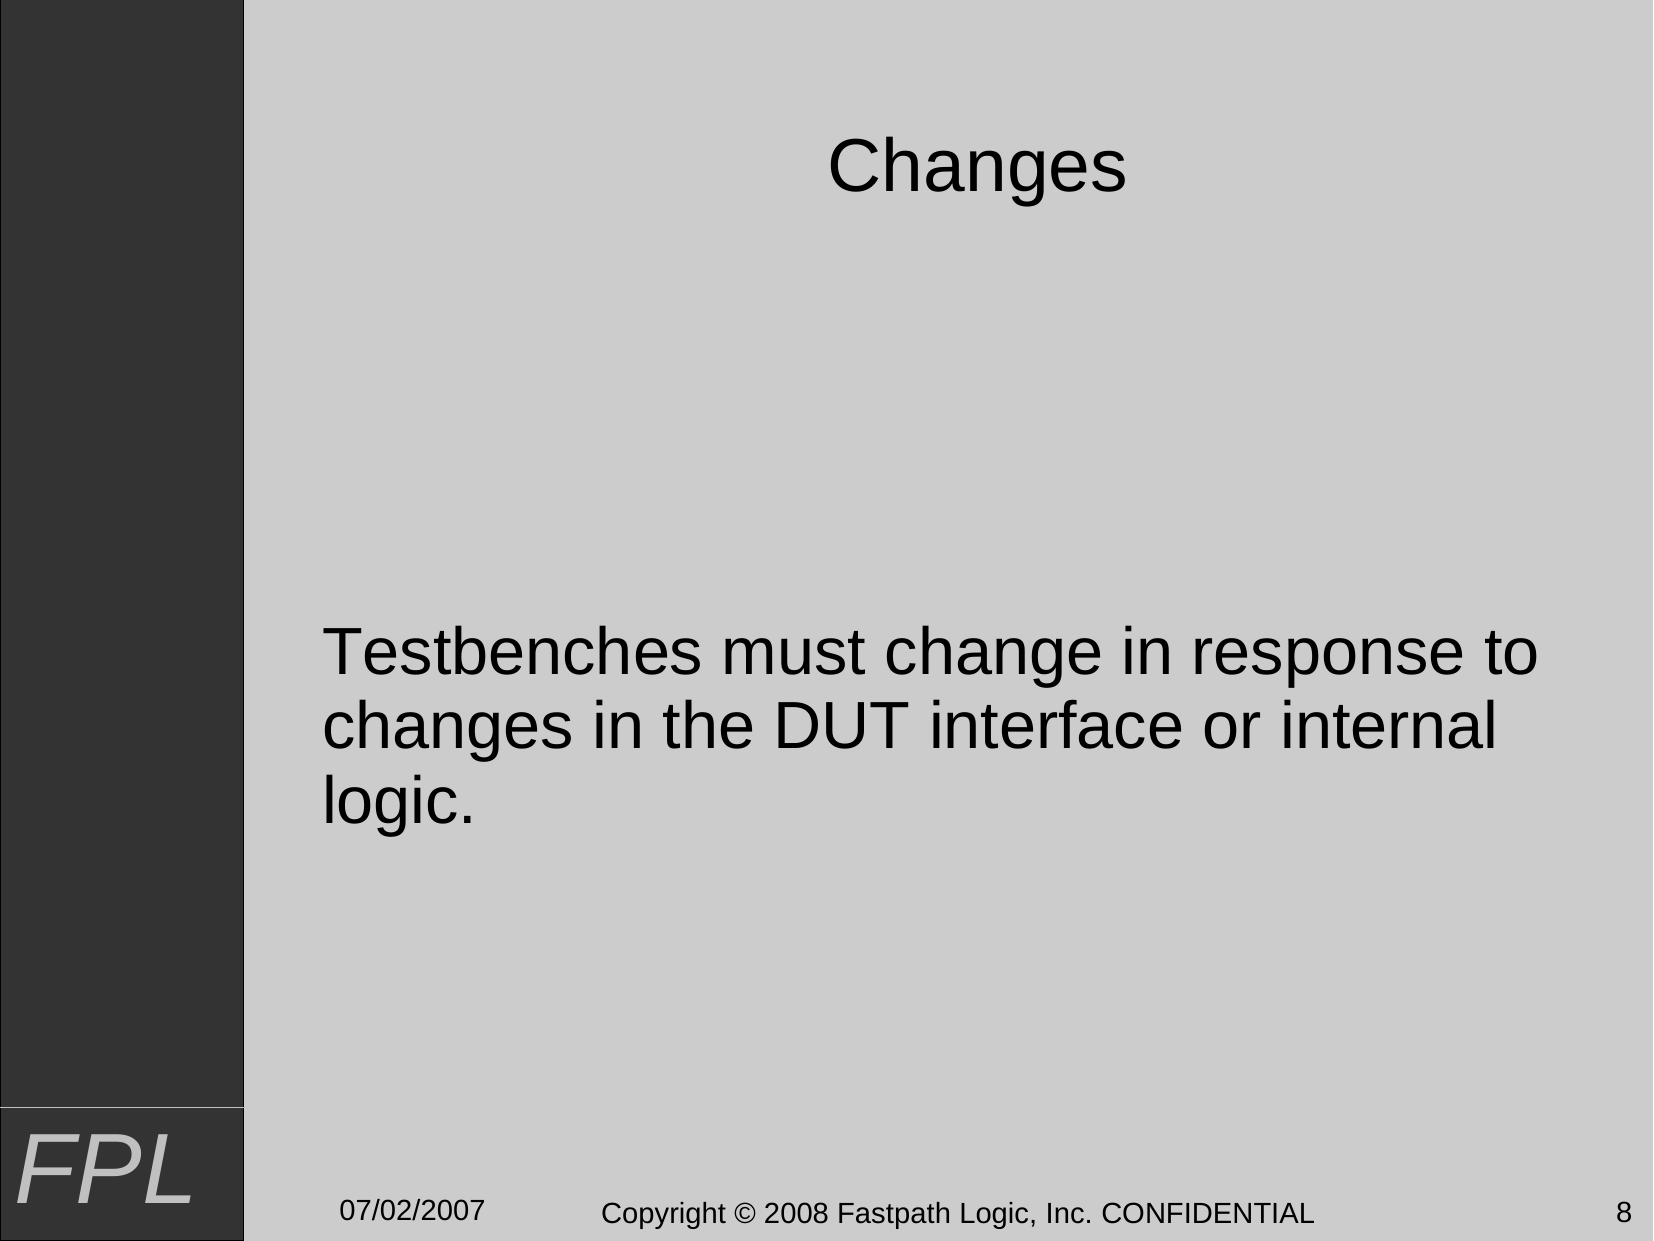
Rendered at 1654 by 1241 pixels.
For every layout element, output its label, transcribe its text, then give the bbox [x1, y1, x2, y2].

title Changes [426, 57, 1529, 272]
subtitle Testbenches must change in response to changes in the DUT interface or internal logic. [322, 272, 1634, 1179]
